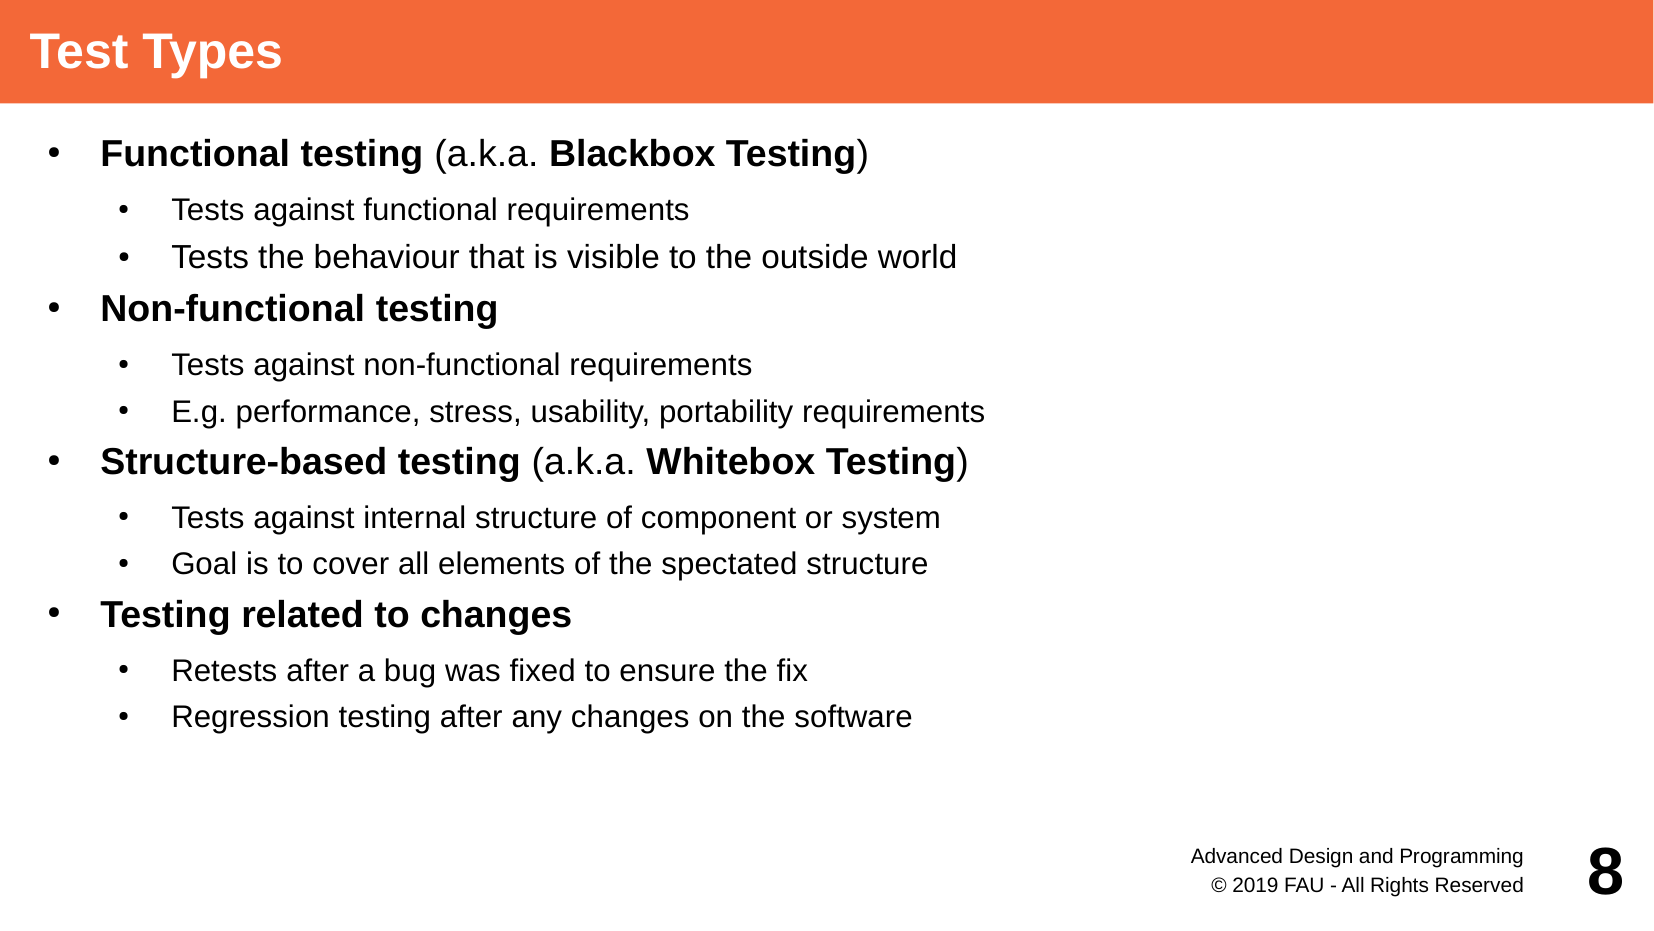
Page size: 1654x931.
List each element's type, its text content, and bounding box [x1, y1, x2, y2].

title Test Types [0, 0, 1654, 104]
list Functional testing (a.k.a. Blackbox Testing) Tests against functional requirements Tests the behaviour that is visible to the outside world Non-functional testing Tests against non-functional requirements E.g. performance, stress, usability, portability requirements Structure-based testing (a.k.a. Whitebox Testing) Tests against internal structure of component or system Goal is to cover all elements of the spectated structure Testing related to changes Retests after a bug was fixed to ensure the fix Regression testing after any changes on the software [29, 132, 1006, 813]
